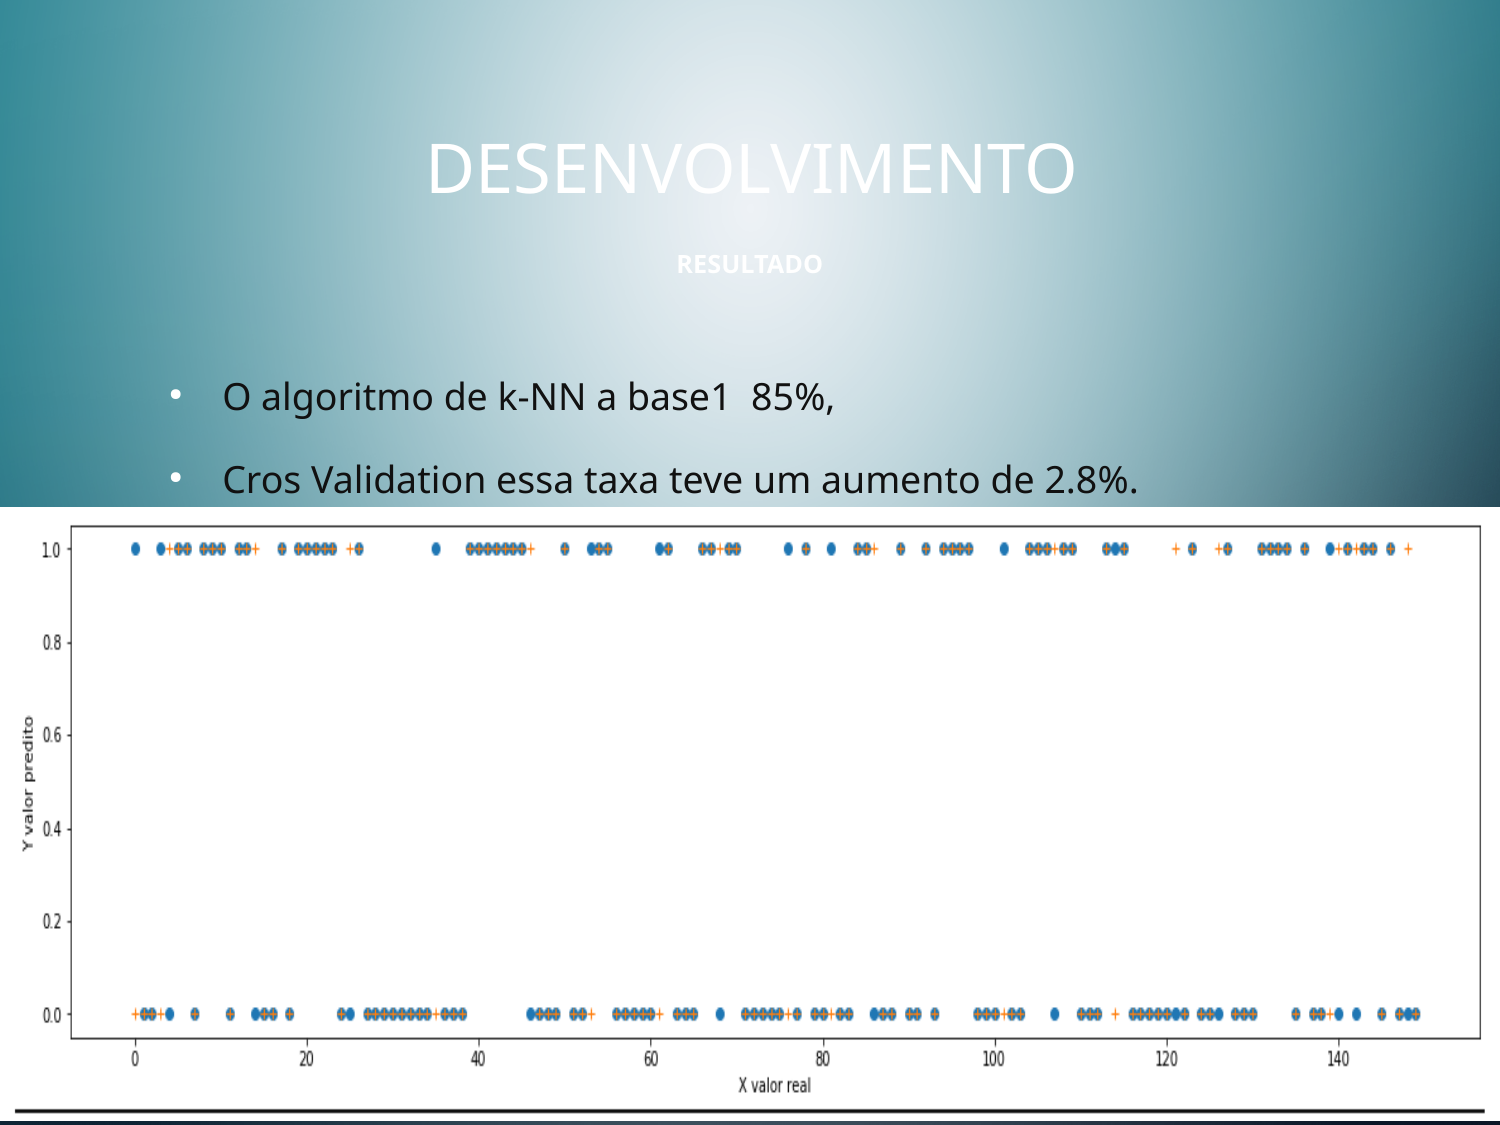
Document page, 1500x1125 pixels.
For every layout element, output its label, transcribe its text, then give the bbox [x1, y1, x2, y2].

list O algoritmo de k-NN a base1 85%, Cros Validation essa taxa teve um aumento de 2.8%. [151, 364, 1371, 507]
picture [0, 0, 1500, 1125]
title Desenvolvimento [151, 106, 1371, 237]
title Resultado [140, 216, 1360, 317]
